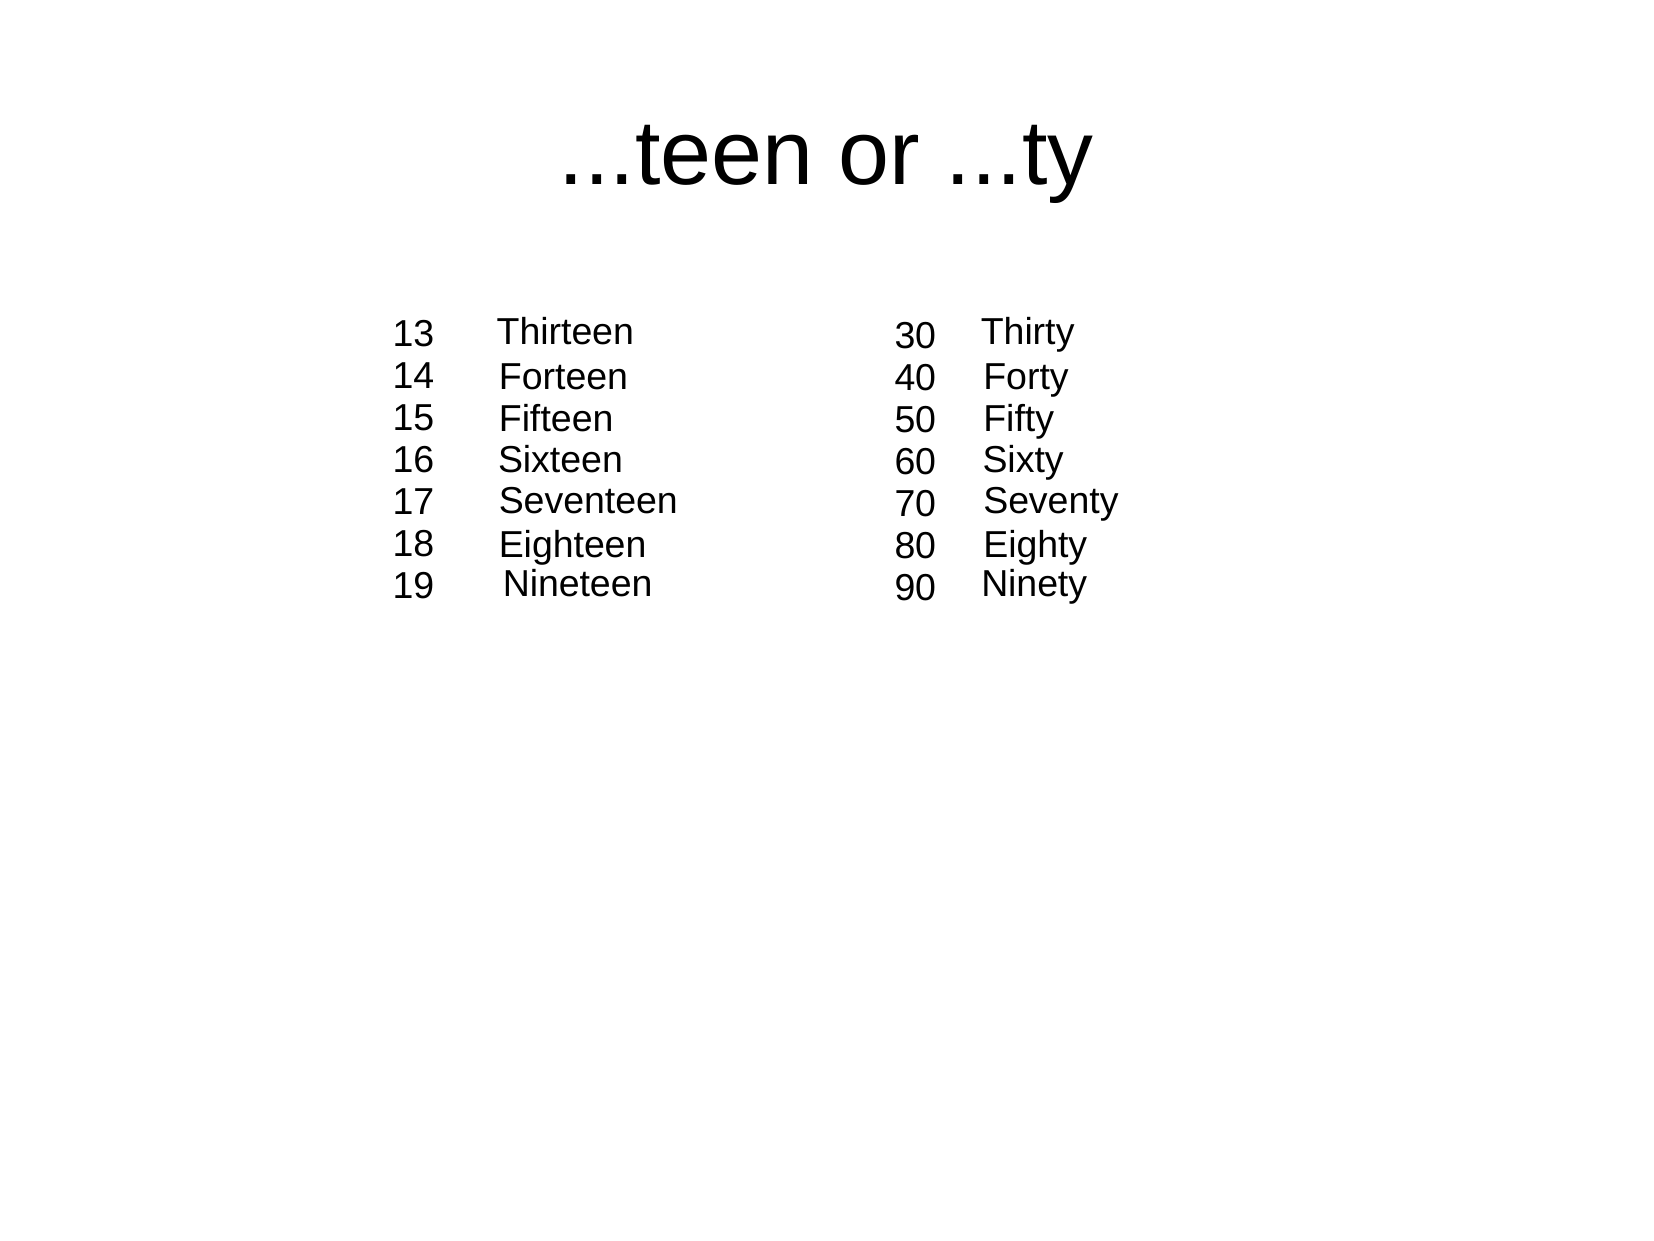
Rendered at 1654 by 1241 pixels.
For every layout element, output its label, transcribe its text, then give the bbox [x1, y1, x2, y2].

text_box Ninety [966, 555, 1103, 612]
text_box Eighty [968, 530, 1103, 573]
text_box Nineteen [488, 555, 668, 612]
text_box Fifteen [484, 389, 629, 431]
text_box Sixteen [483, 431, 638, 488]
text_box Thirteen [481, 303, 649, 361]
text_box Eighteen [484, 516, 662, 573]
text_box Fifty [968, 406, 1070, 447]
text_box Seventy [968, 472, 1134, 530]
text_box 30 40 50 60 70 80 90 [879, 307, 952, 723]
text_box Sixty [967, 431, 1079, 488]
text_box Seventeen [484, 472, 693, 530]
text_box 13 14 15 16 17 18 19 [342, 305, 450, 615]
text_box Thirty [966, 303, 1090, 361]
text_box Forty [968, 361, 1084, 406]
text_box Forteen [484, 348, 643, 406]
title ...teen or ...ty [82, 49, 1571, 257]
